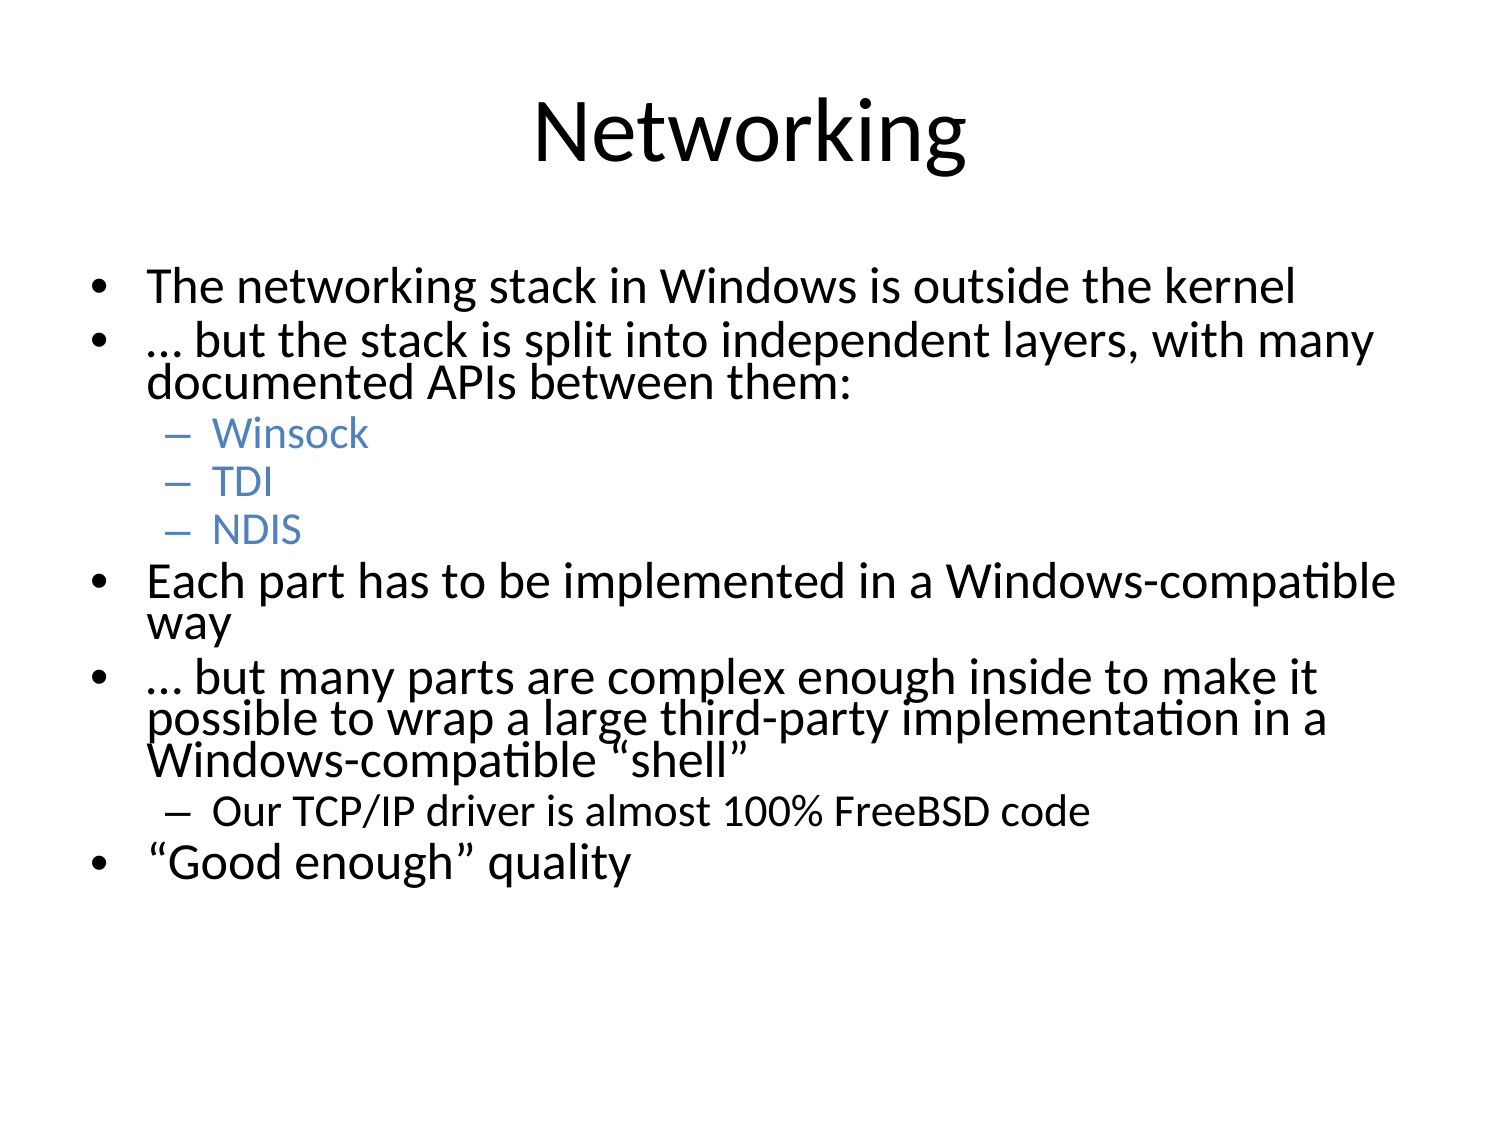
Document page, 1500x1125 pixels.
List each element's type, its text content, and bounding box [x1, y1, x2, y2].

list The networking stack in Windows is outside the kernel … but the stack is split into independent layers, with many documented APIs between them: Winsock TDI NDIS Each part has to be implemented in a Windows-compatible way … but many parts are complex enough inside to make it possible to wrap a large third-party implementation in a Windows-compatible “shell” Our TCP/IP driver is almost 100% FreeBSD code “Good enough” quality [75, 262, 1426, 1006]
title Networking [75, 45, 1426, 233]
